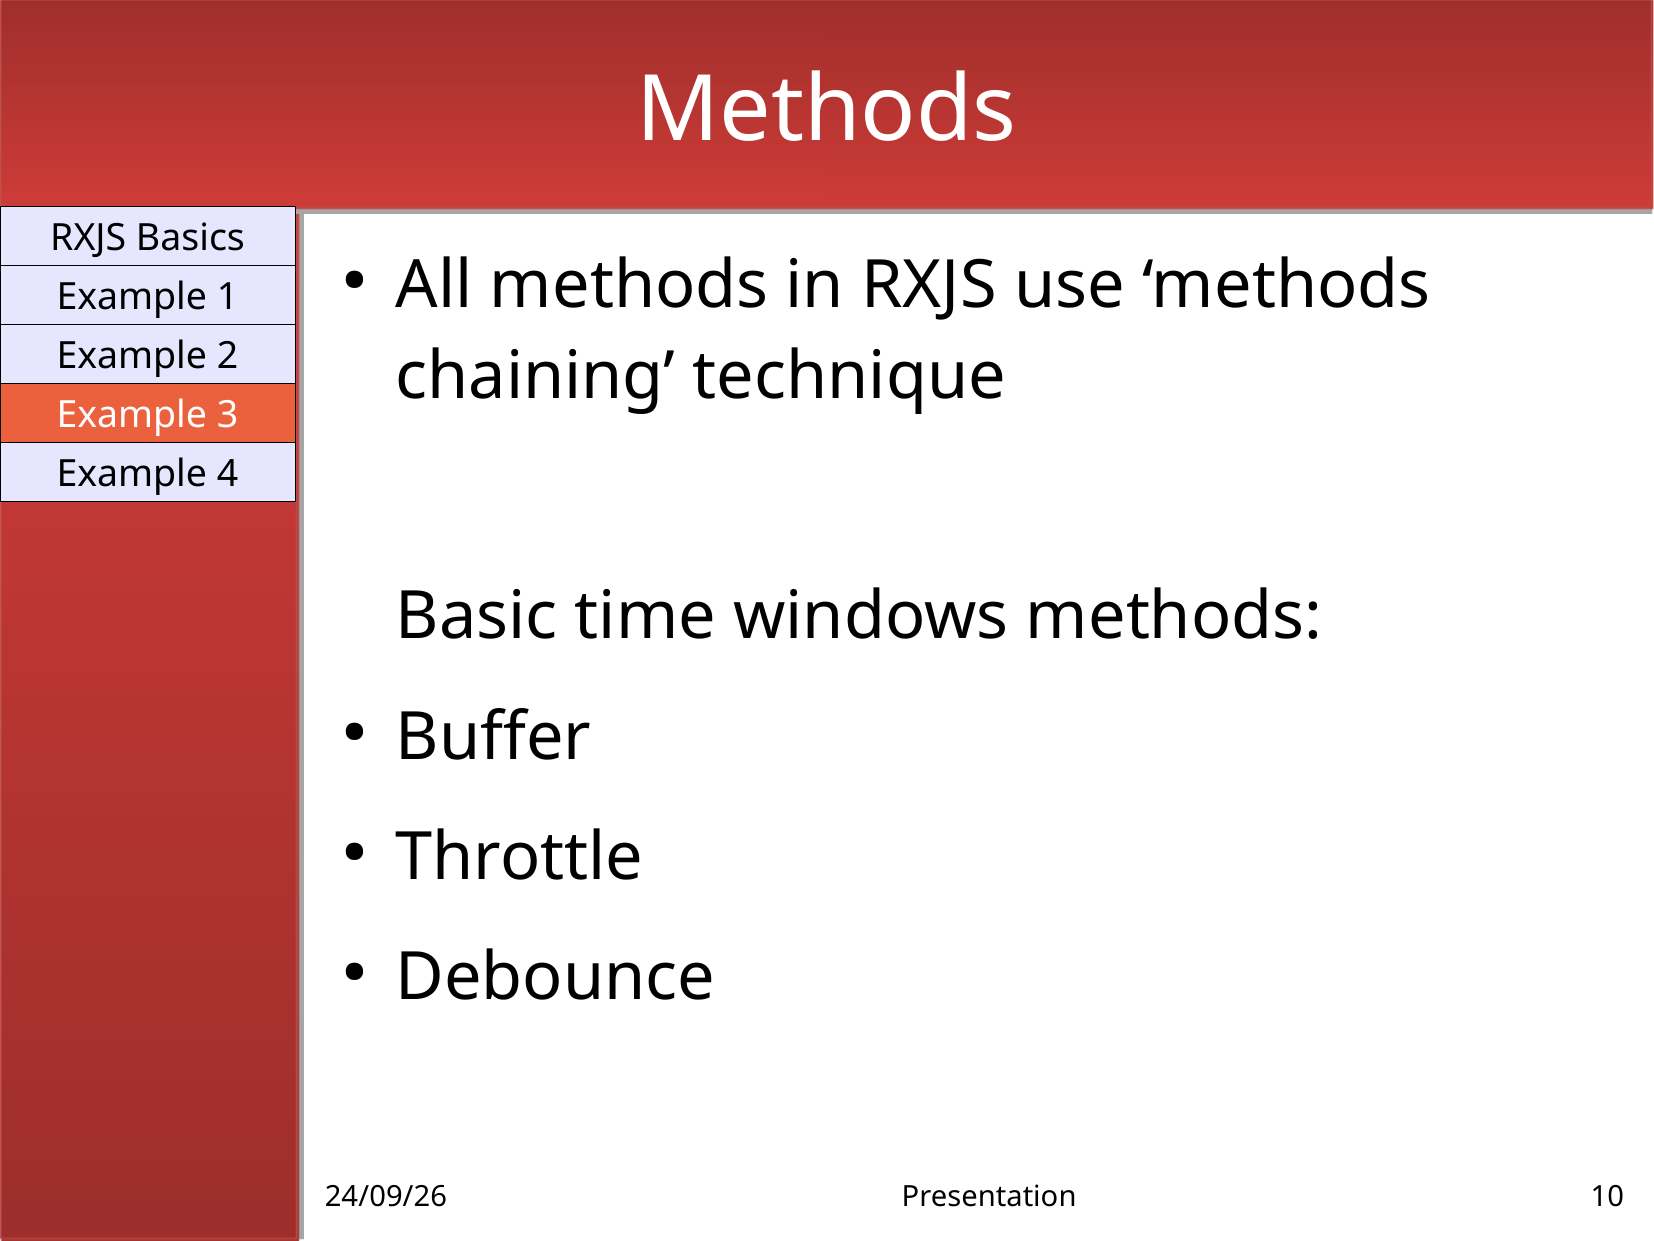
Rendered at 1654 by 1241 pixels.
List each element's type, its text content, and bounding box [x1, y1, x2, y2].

text_box RXJS Basics [0, 206, 296, 265]
picture [0, 0, 1654, 1241]
text_box Example 3 [0, 384, 296, 442]
text_box Example 1 [0, 265, 296, 324]
text_box Example 4 [0, 442, 296, 502]
text_box Example 2 [0, 324, 296, 384]
title Methods [29, 31, 1625, 178]
list All methods in RXJS use ‘methods chaining’ technique Basic time windows methods: Buffer Throttle Debounce [324, 236, 1625, 1123]
